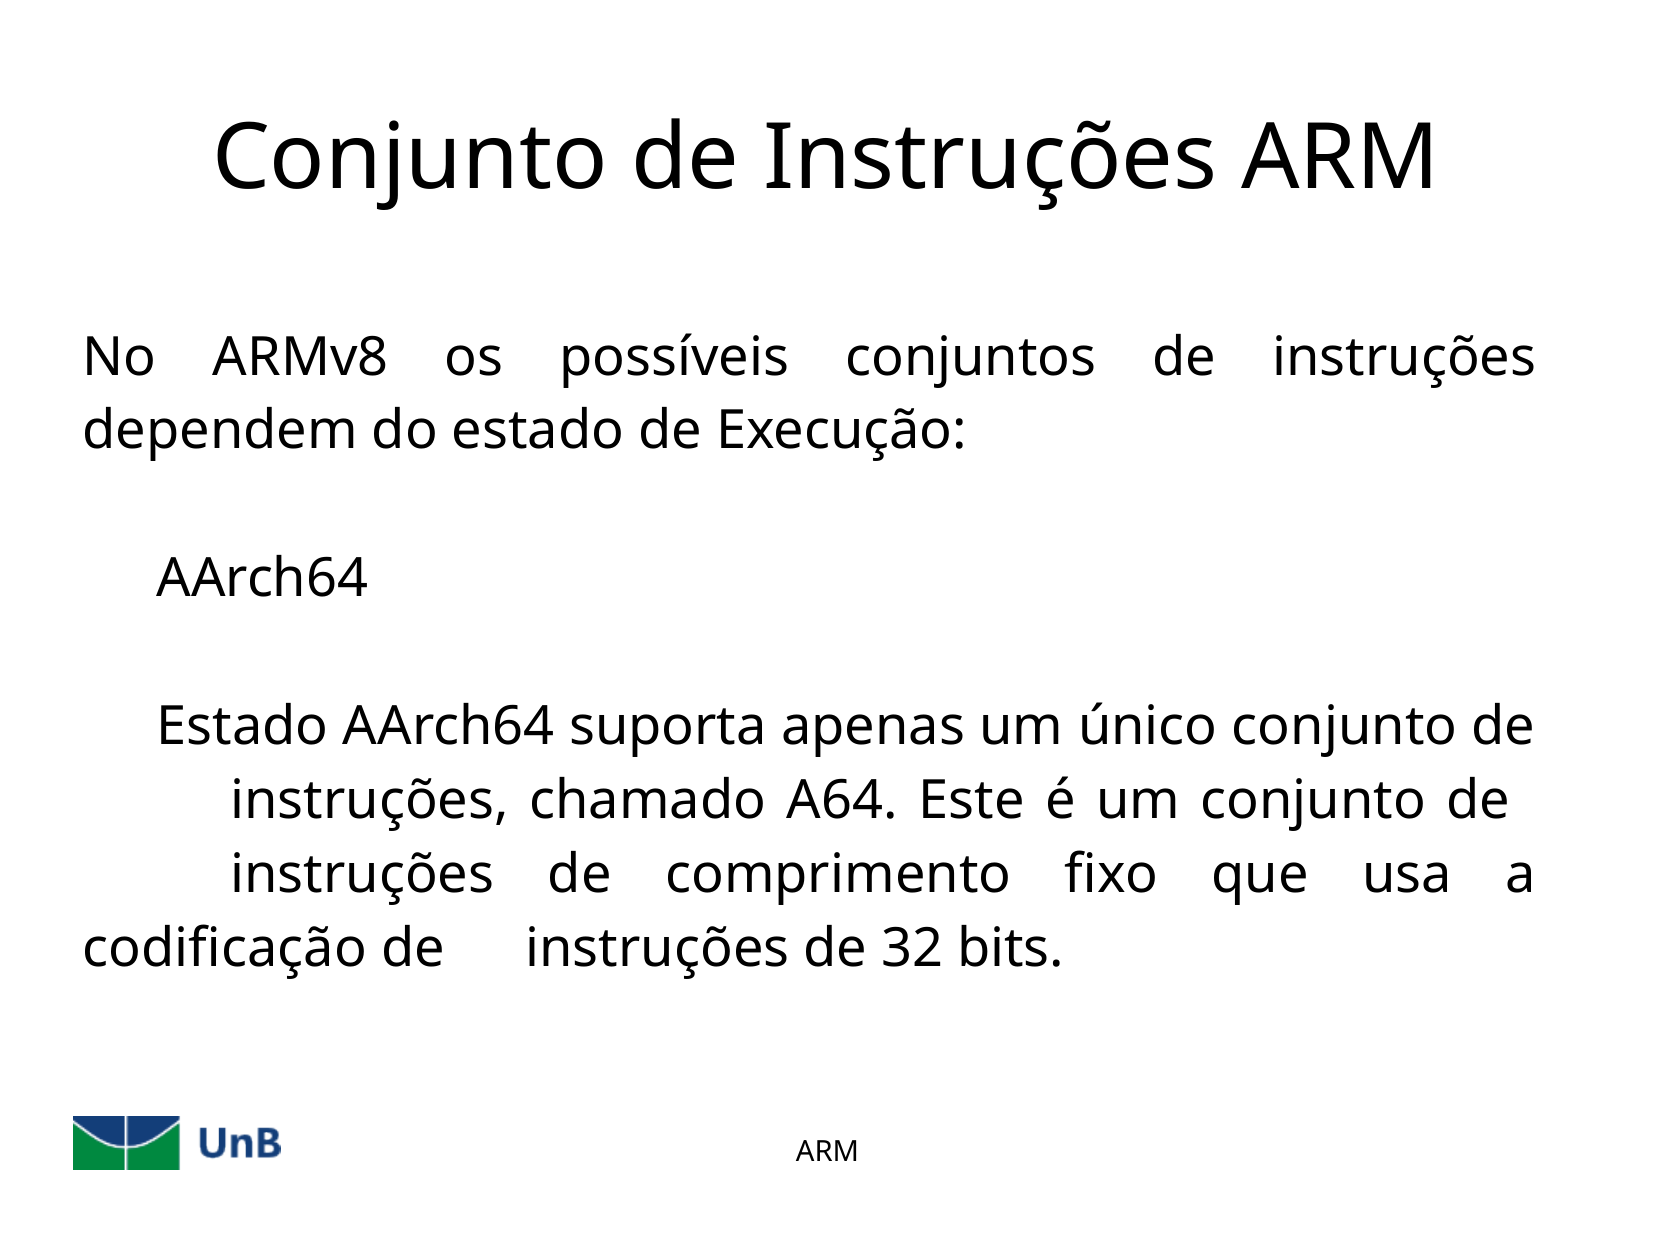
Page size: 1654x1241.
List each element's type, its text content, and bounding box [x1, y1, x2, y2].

subtitle No ARMv8 os possíveis conjuntos de instruções dependem do estado de Execução: AArch64 Estado AArch64 suporta apenas um único conjunto de instruções, chamado A64. Este é um conjunto de instruções de comprimento fixo que usa a codificação de instruções de 32 bits. [82, 188, 1538, 1112]
title Conjunto de Instruções ARM [82, 49, 1571, 257]
picture [73, 1116, 281, 1170]
